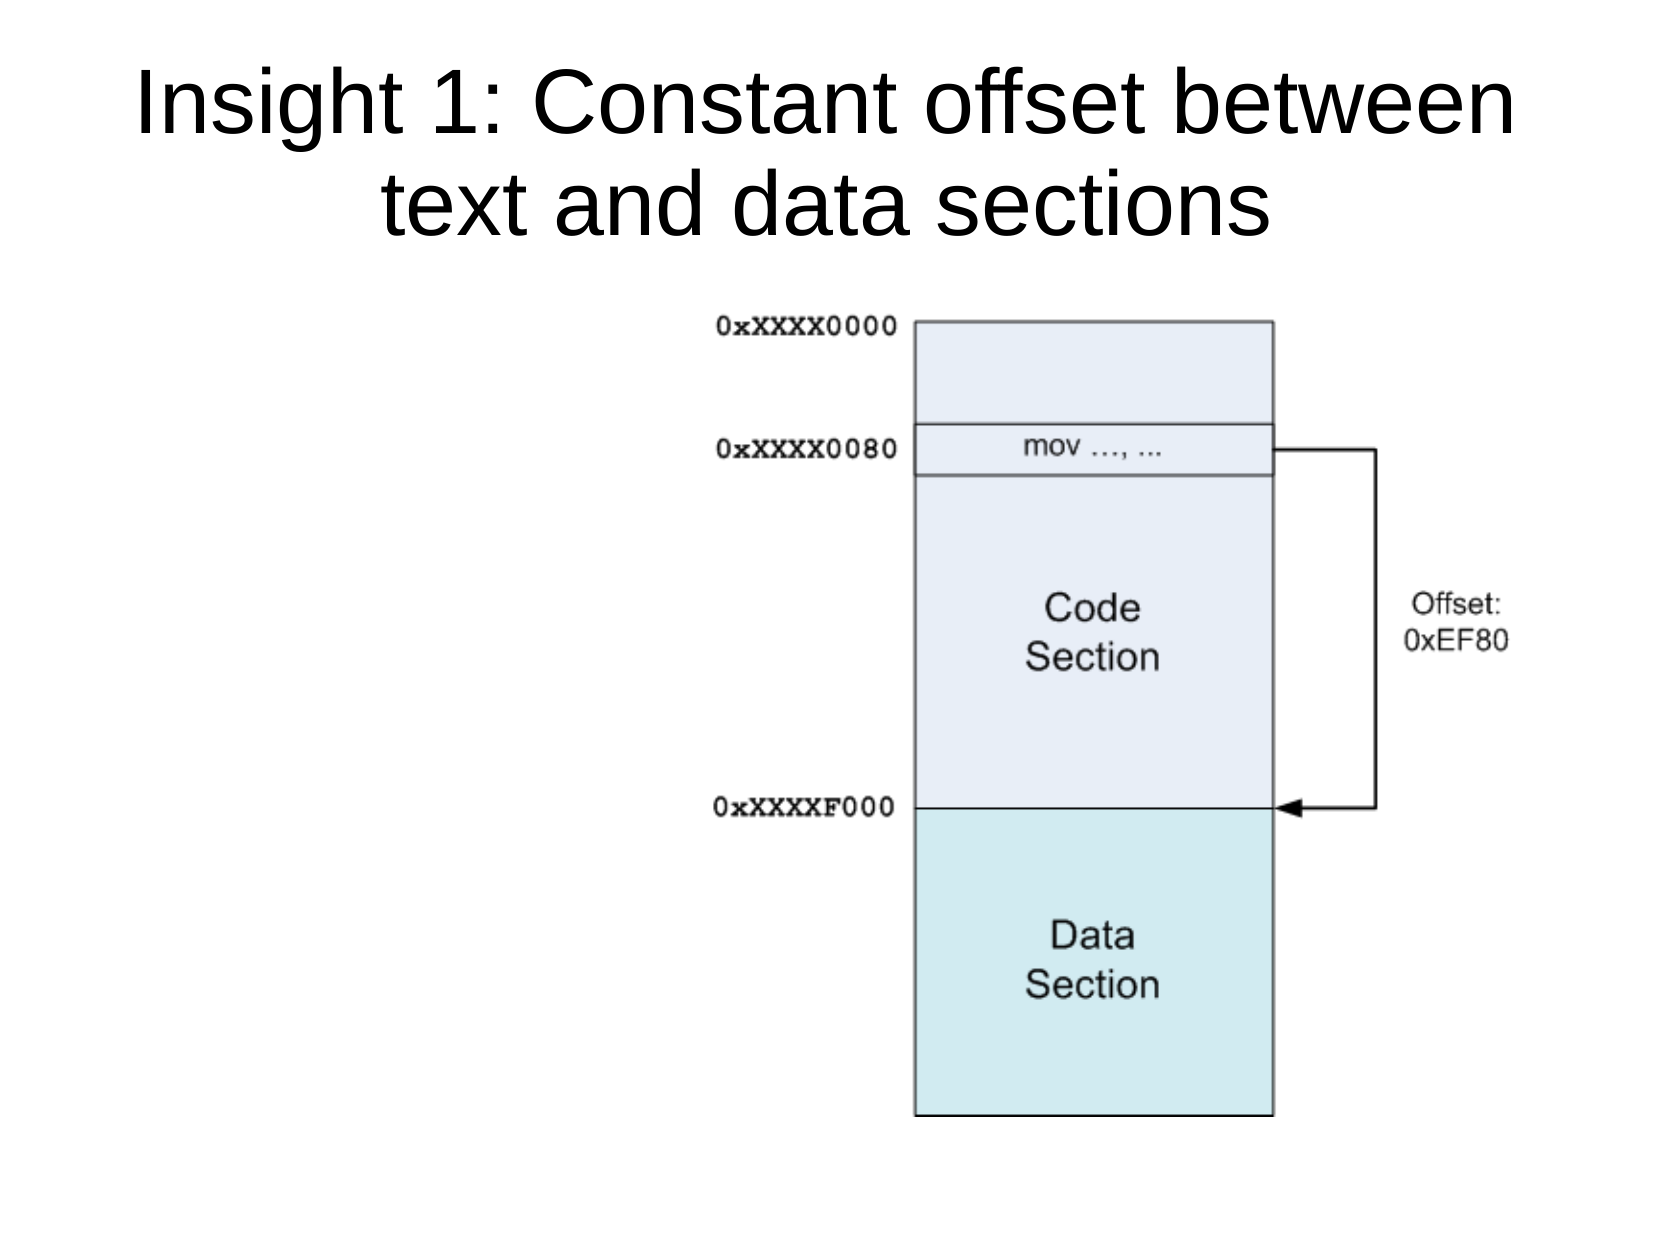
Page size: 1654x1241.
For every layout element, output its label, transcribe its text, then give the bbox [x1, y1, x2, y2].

picture [712, 303, 1512, 1117]
title Insight 1: Constant offset between text and data sections [82, 49, 1571, 257]
